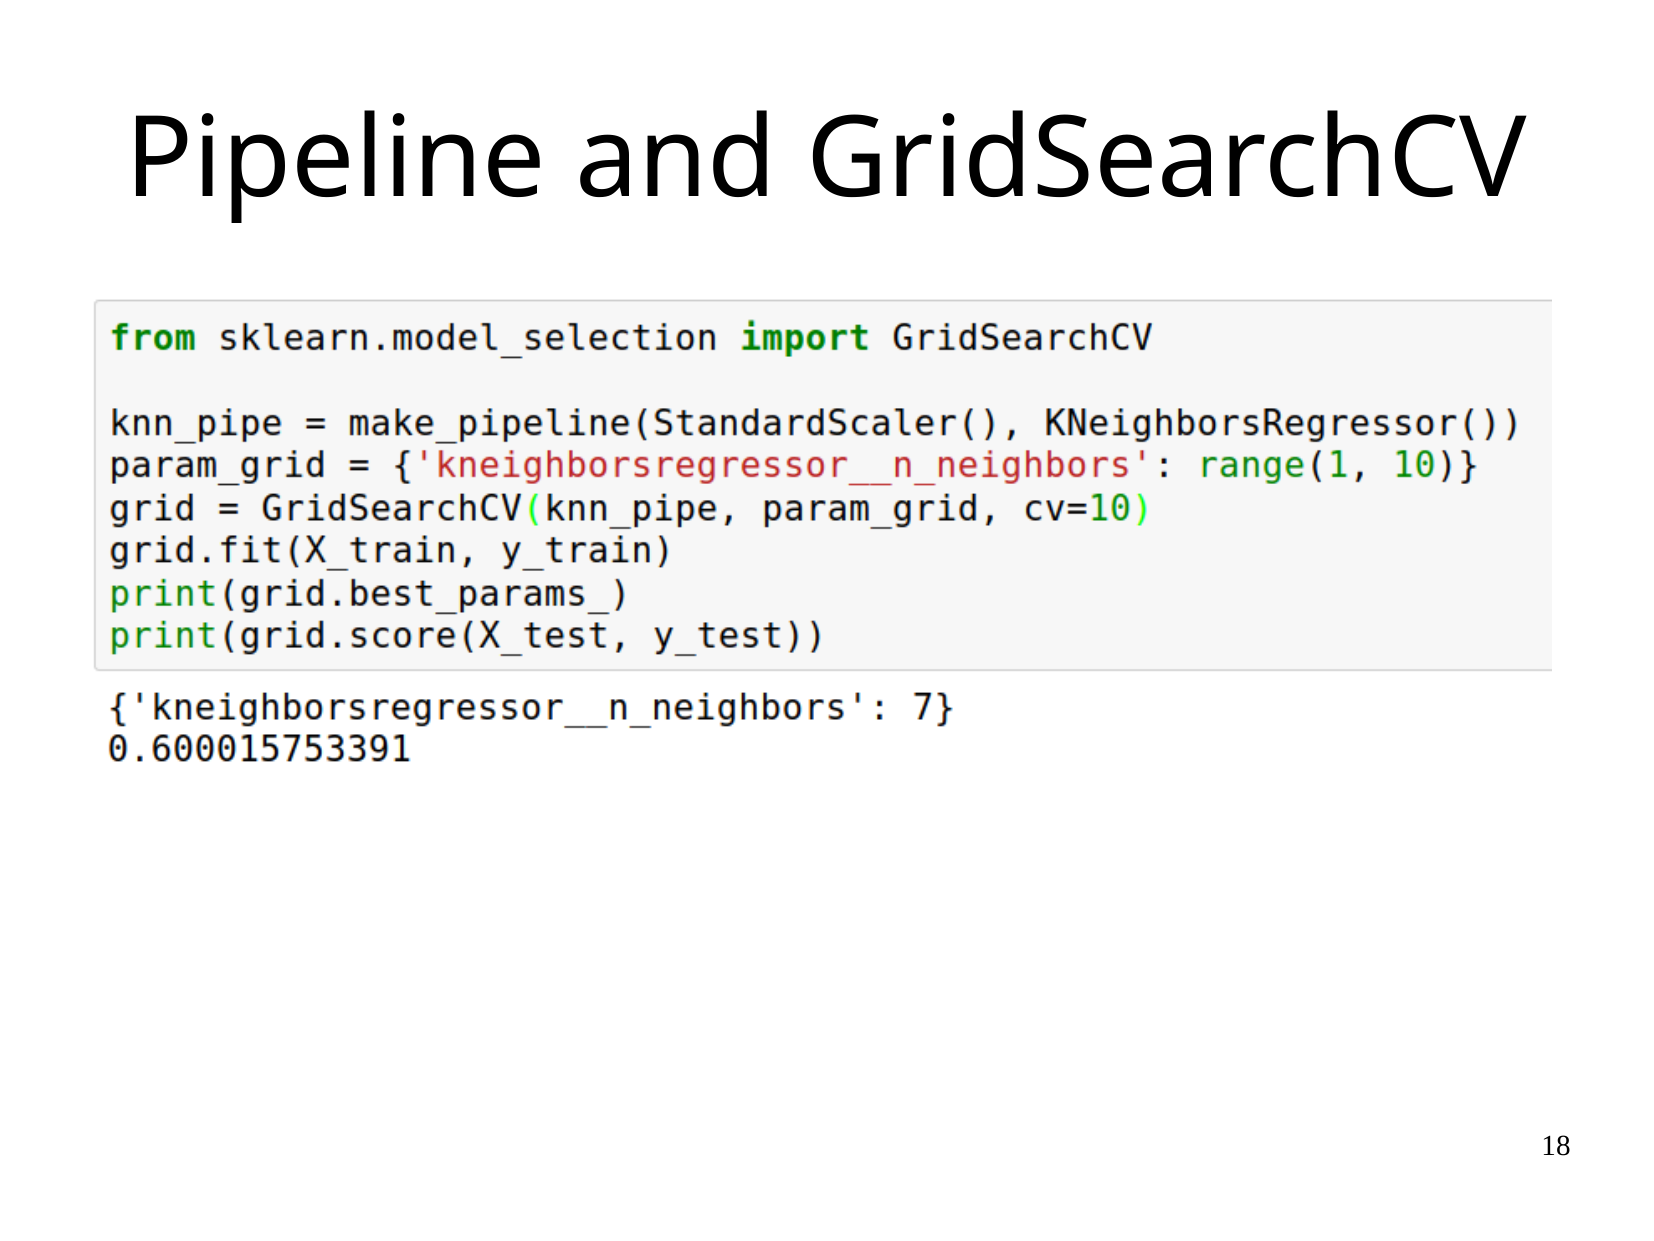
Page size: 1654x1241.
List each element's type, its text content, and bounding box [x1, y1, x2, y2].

picture [81, 290, 1552, 781]
title Pipeline and GridSearchCV [82, 49, 1571, 257]
